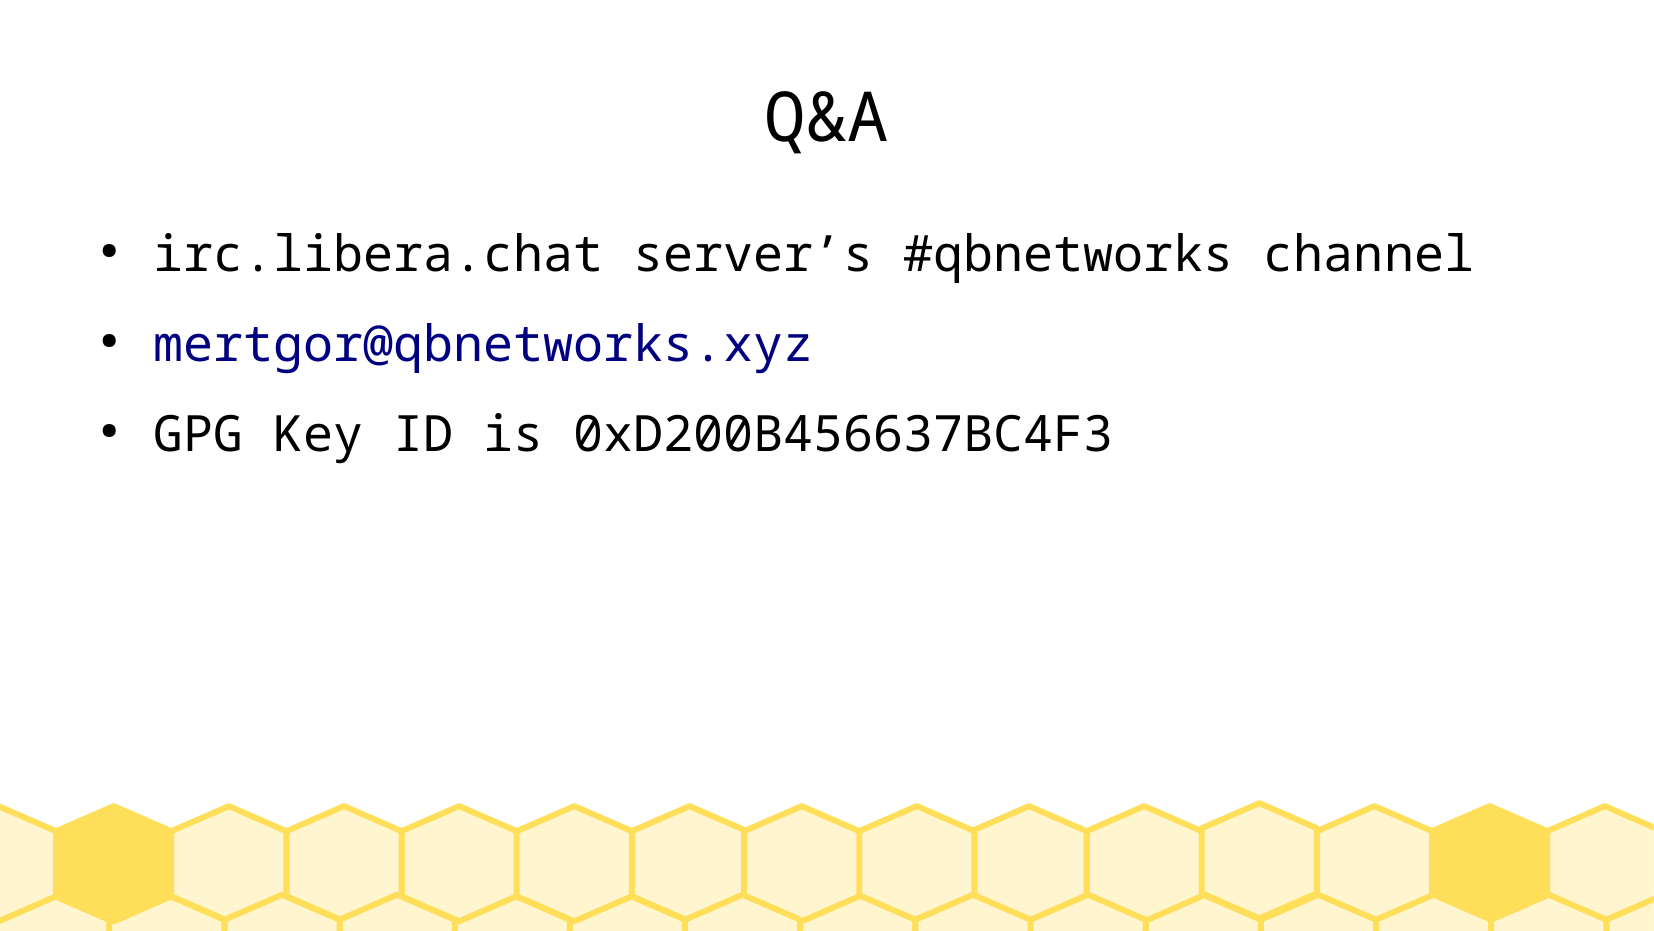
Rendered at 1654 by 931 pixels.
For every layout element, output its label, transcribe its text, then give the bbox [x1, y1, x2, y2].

title Q&A [82, 37, 1571, 193]
list irc.libera.chat server’s #qbnetworks channel mertgor@qbnetworks.xyz GPG Key ID is 0xD200B456637BC4F3 [82, 217, 1571, 758]
